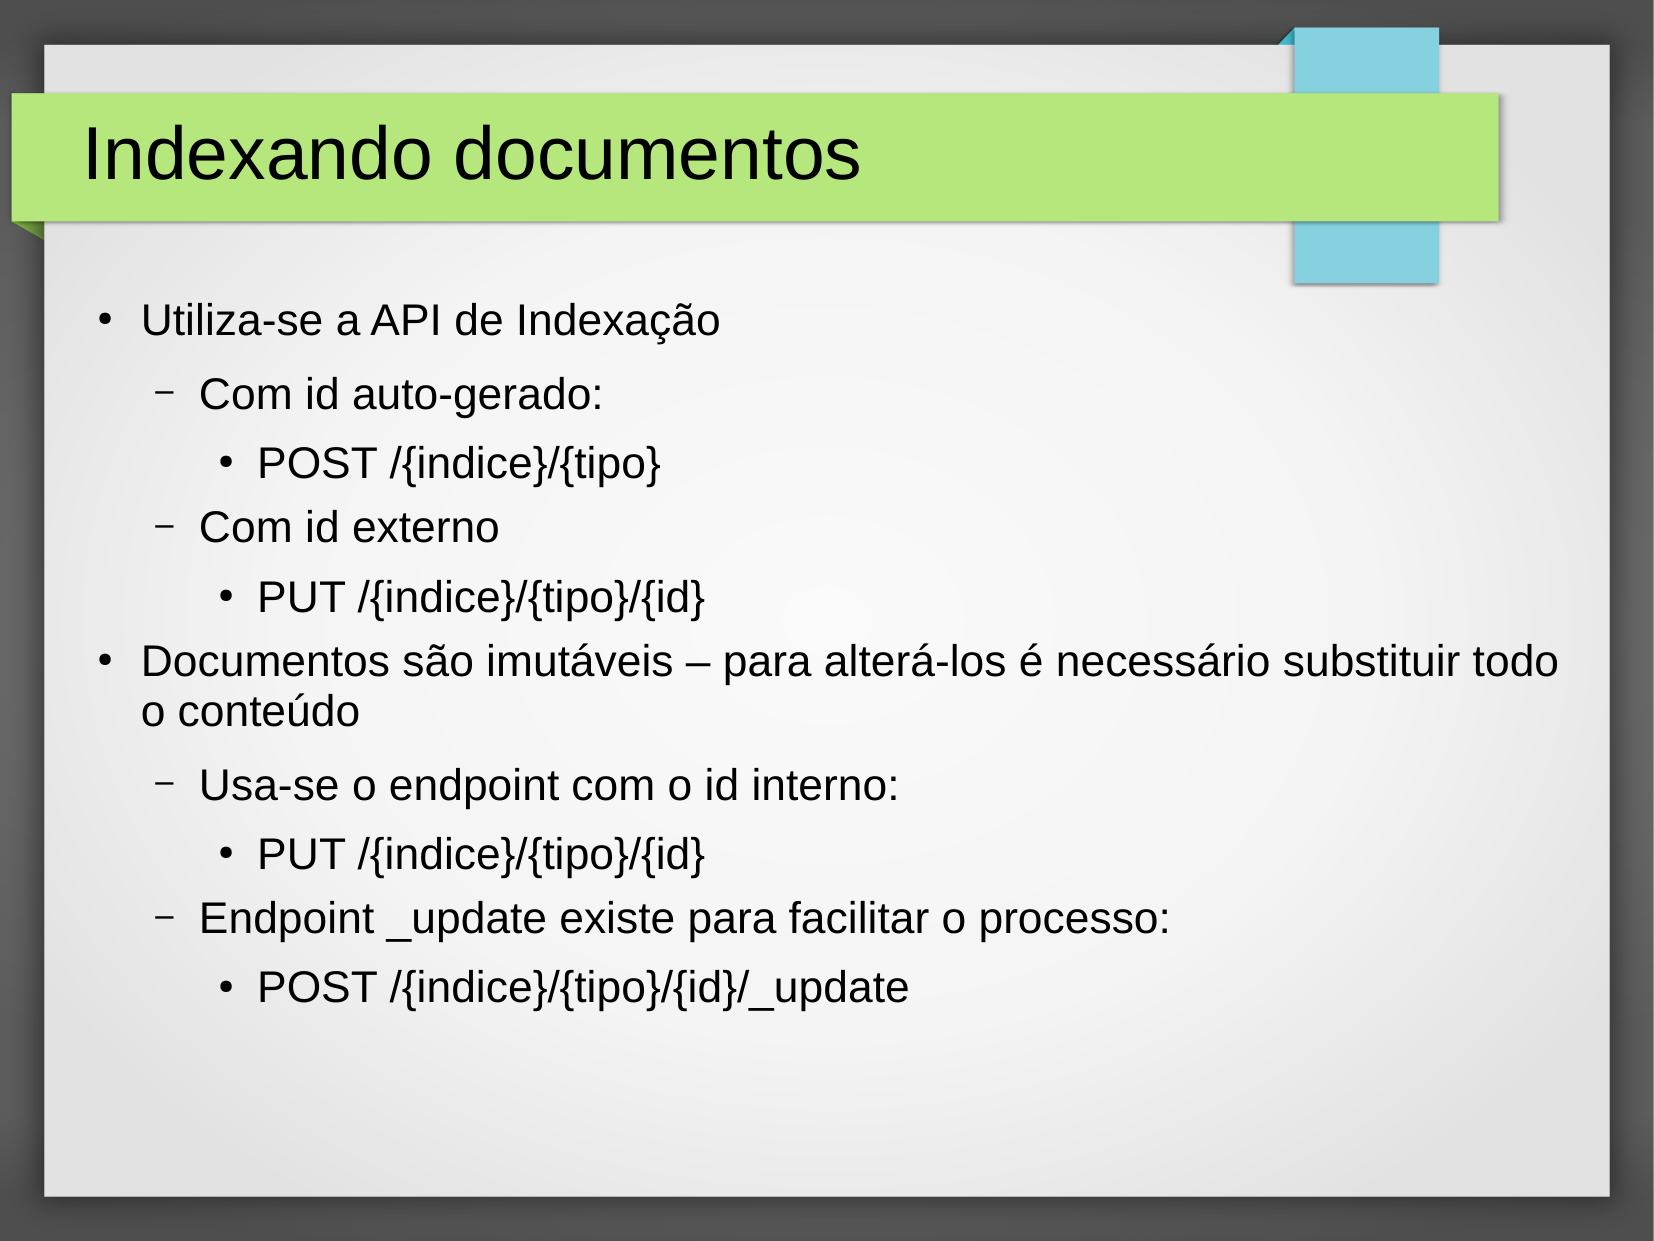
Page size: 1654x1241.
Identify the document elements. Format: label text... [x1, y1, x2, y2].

title Indexando documentos [82, 94, 1264, 213]
picture [0, 0, 1654, 1241]
list Utiliza-se a API de Indexação Com id auto-gerado: POST /{indice}/{tipo} Com id externo PUT /{indice}/{tipo}/{id} Documentos são imutáveis – para alterá-los é necessário substituir todo o conteúdo Usa-se o endpoint com o id interno: PUT /{indice}/{tipo}/{id} Endpoint _update existe para facilitar o processo: POST /{indice}/{tipo}/{id}/_update [82, 295, 1571, 1015]
